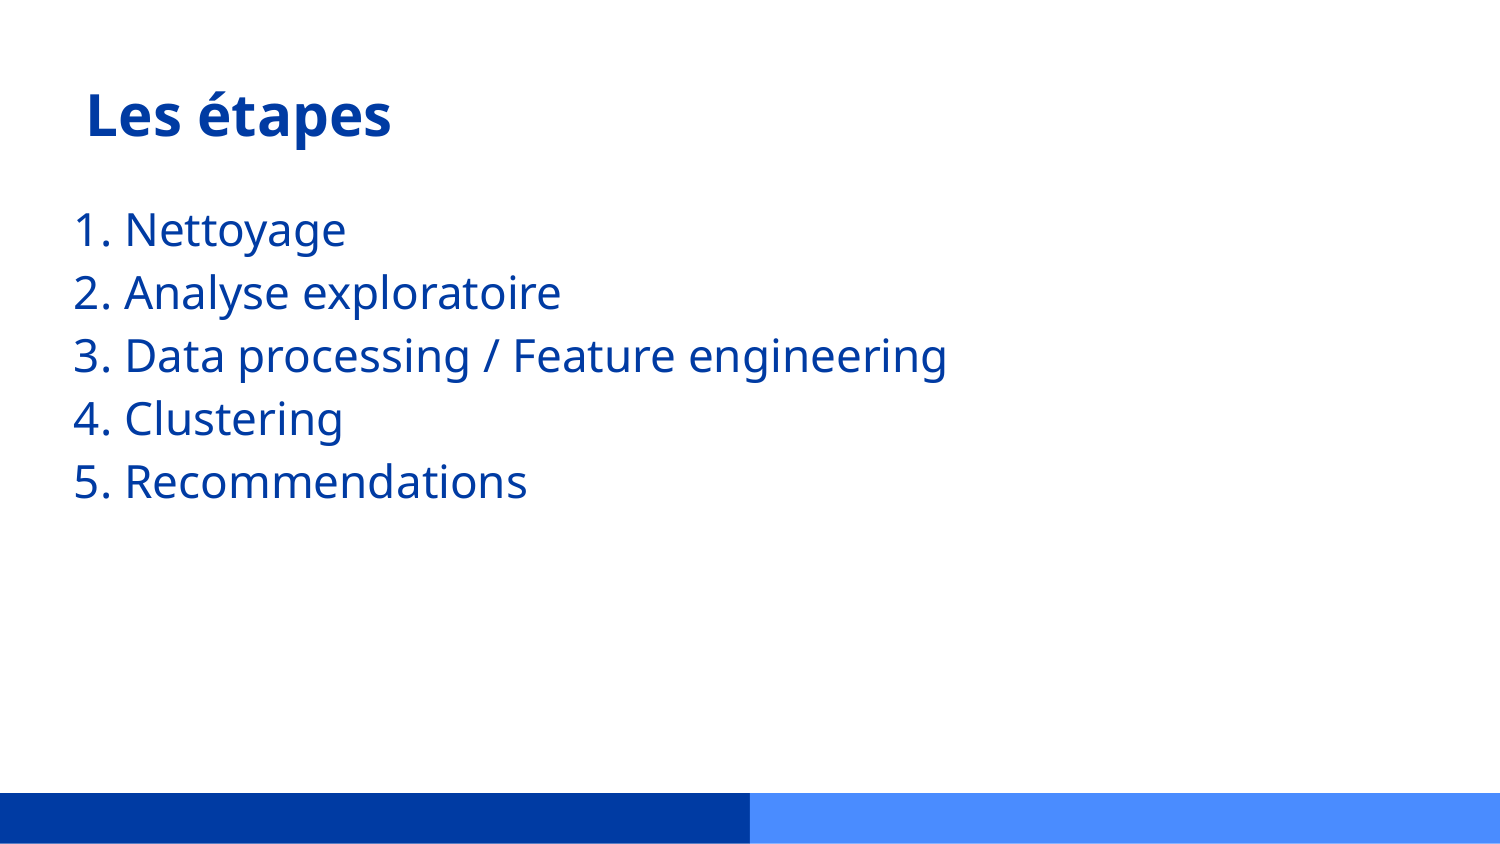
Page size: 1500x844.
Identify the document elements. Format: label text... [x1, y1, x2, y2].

title Les étapes [70, 62, 1395, 170]
title 1. Nettoyage 2. Analyse exploratoire 3. Data processing / Feature engineering 4. Clustering 5. Recommendations [59, 177, 1418, 709]
